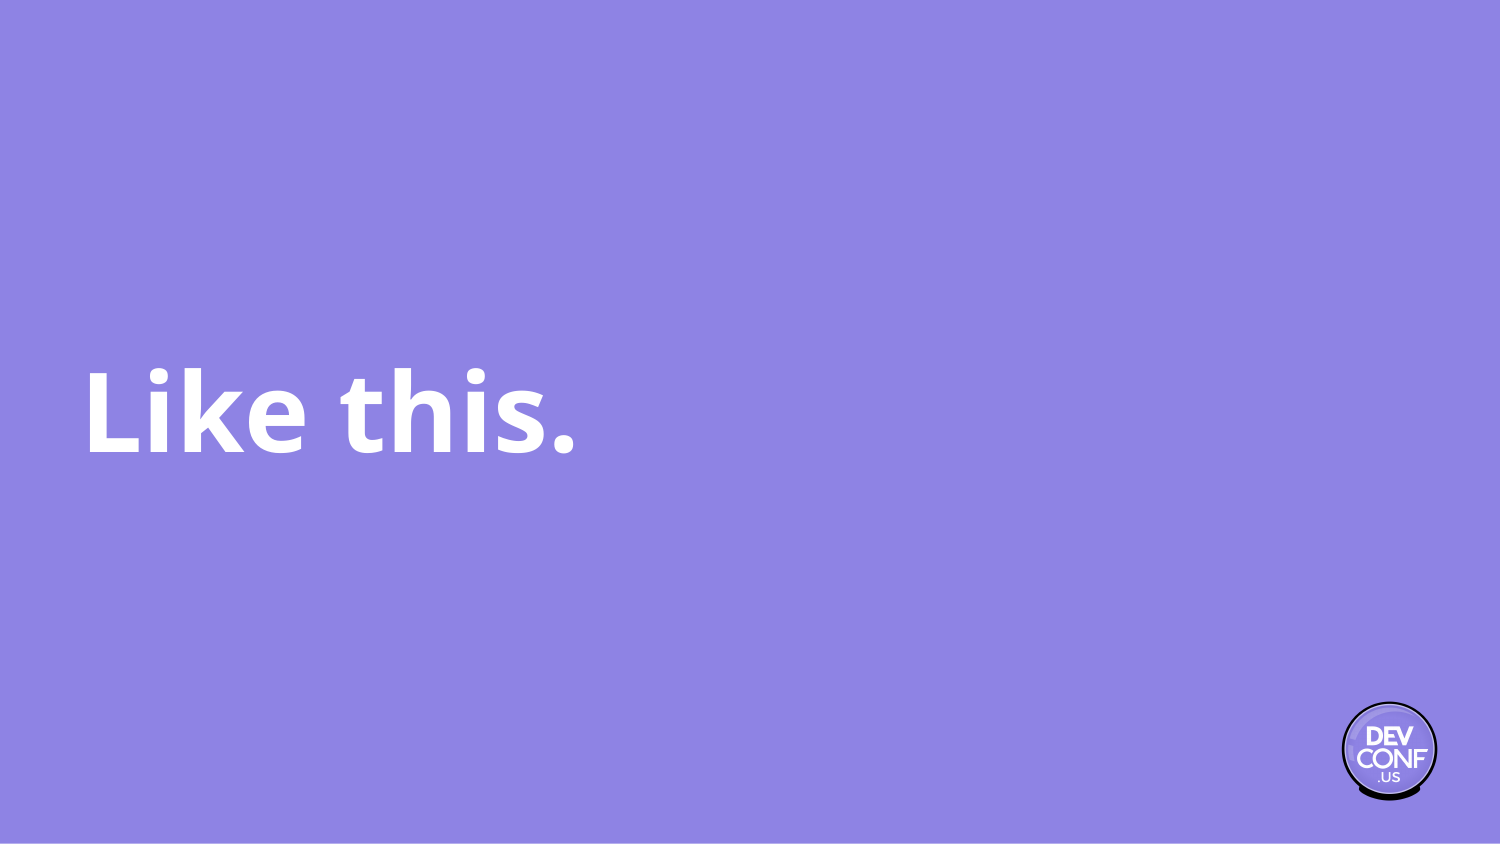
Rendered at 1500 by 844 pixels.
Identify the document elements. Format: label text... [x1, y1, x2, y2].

title Like this. [80, 73, 1125, 745]
picture [1335, 696, 1444, 805]
